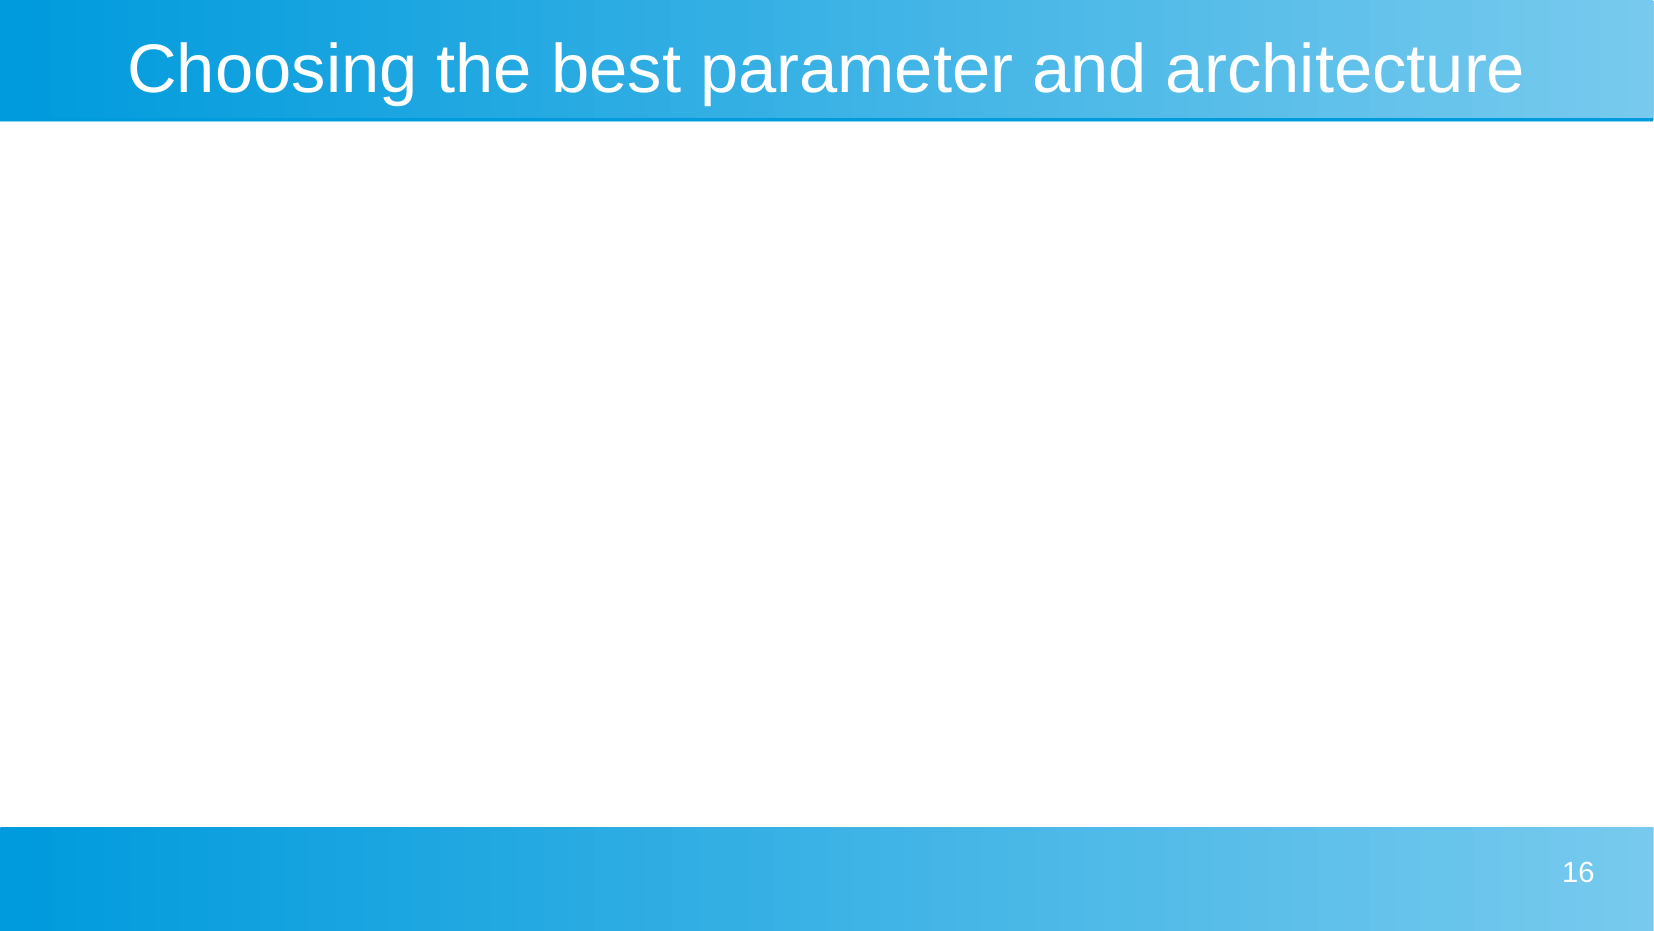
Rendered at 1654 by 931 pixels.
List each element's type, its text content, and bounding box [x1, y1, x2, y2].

title Choosing the best parameter and architecture [59, 29, 1595, 108]
